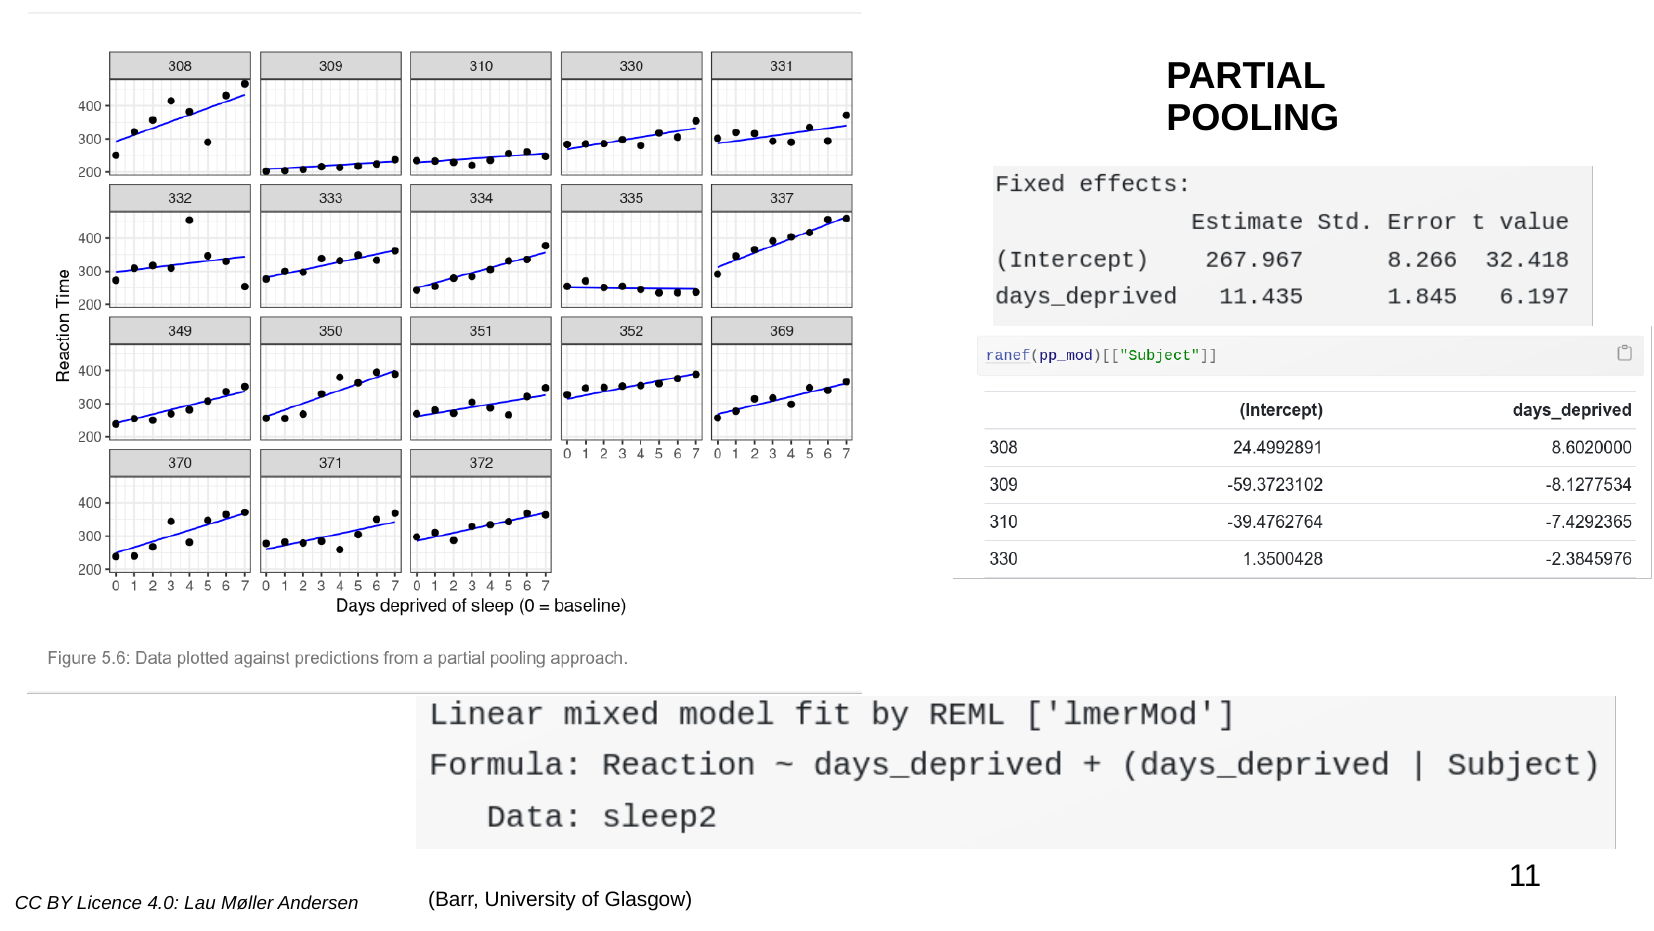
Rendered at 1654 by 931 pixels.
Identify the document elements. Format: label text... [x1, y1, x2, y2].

picture [416, 696, 1619, 849]
text_box <nummer> [1494, 850, 1654, 921]
picture [27, 11, 863, 694]
text_box PARTIAL POOLING [1151, 47, 1506, 147]
text_box CC BY Licence 4.0: Lau Møller Andersen [0, 885, 388, 921]
picture [953, 166, 1654, 579]
text_box (Barr, University of Glasgow) [413, 880, 745, 919]
